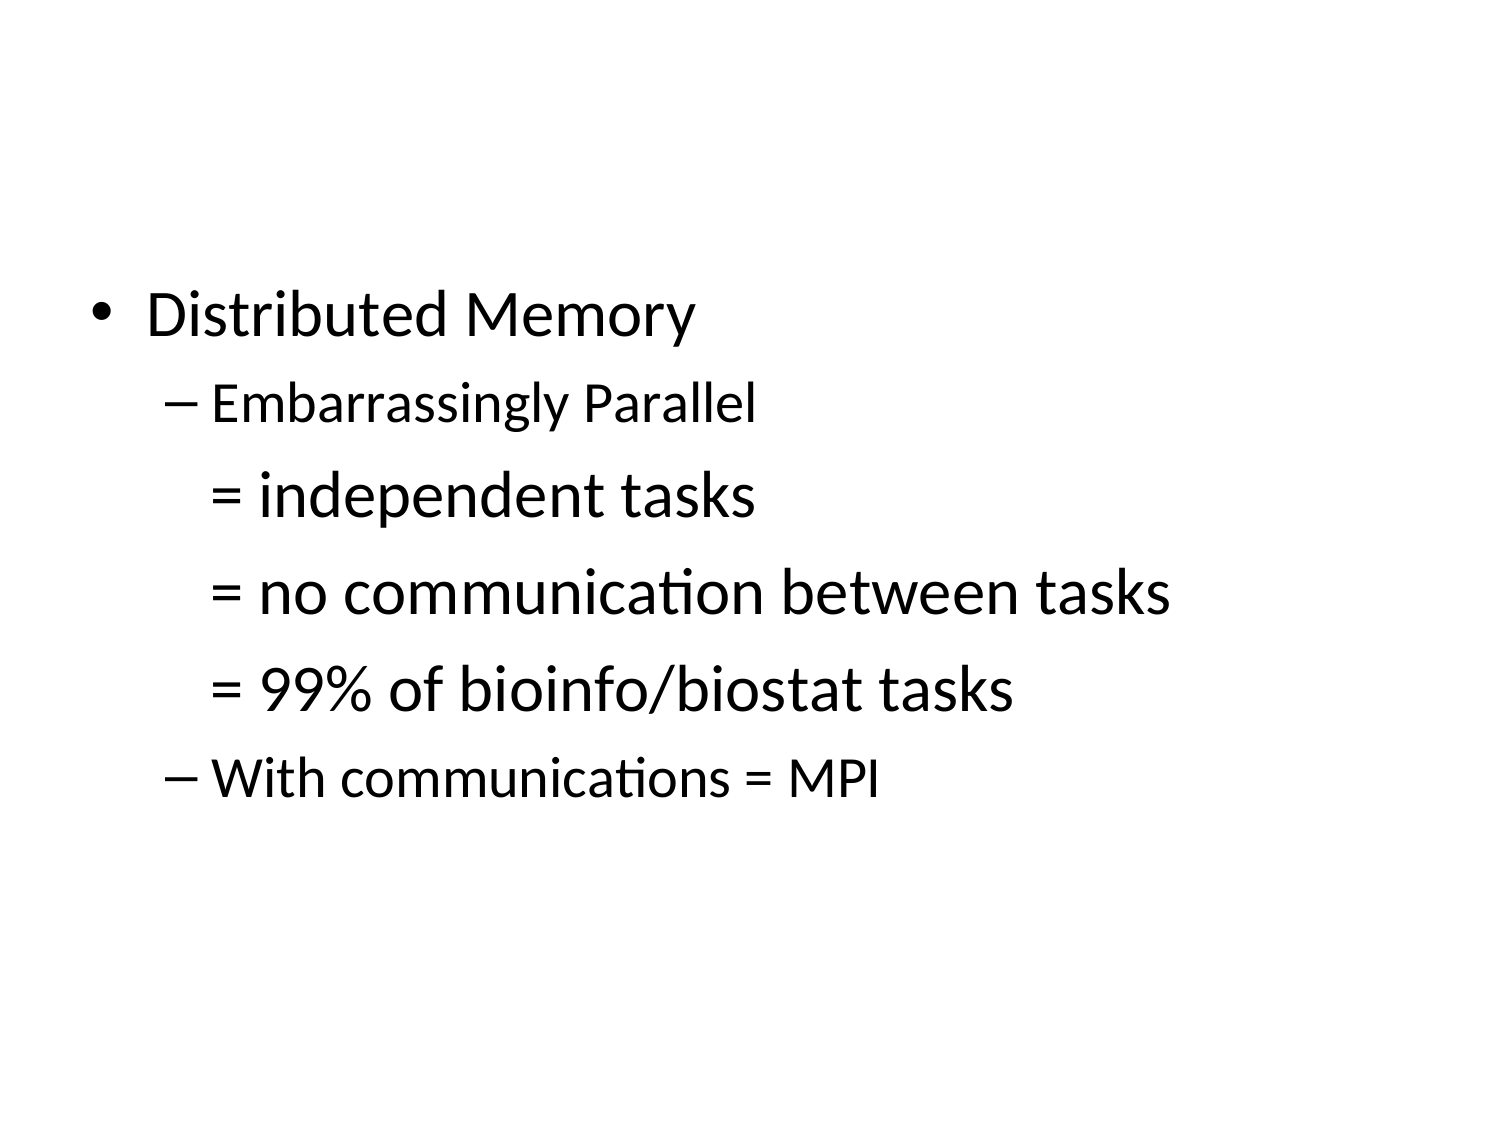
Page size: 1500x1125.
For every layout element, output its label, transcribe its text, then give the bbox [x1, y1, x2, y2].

list Distributed Memory Embarrassingly Parallel = independent tasks = no communication between tasks = 99% of bioinfo/biostat tasks With communications = MPI [75, 262, 1426, 1005]
